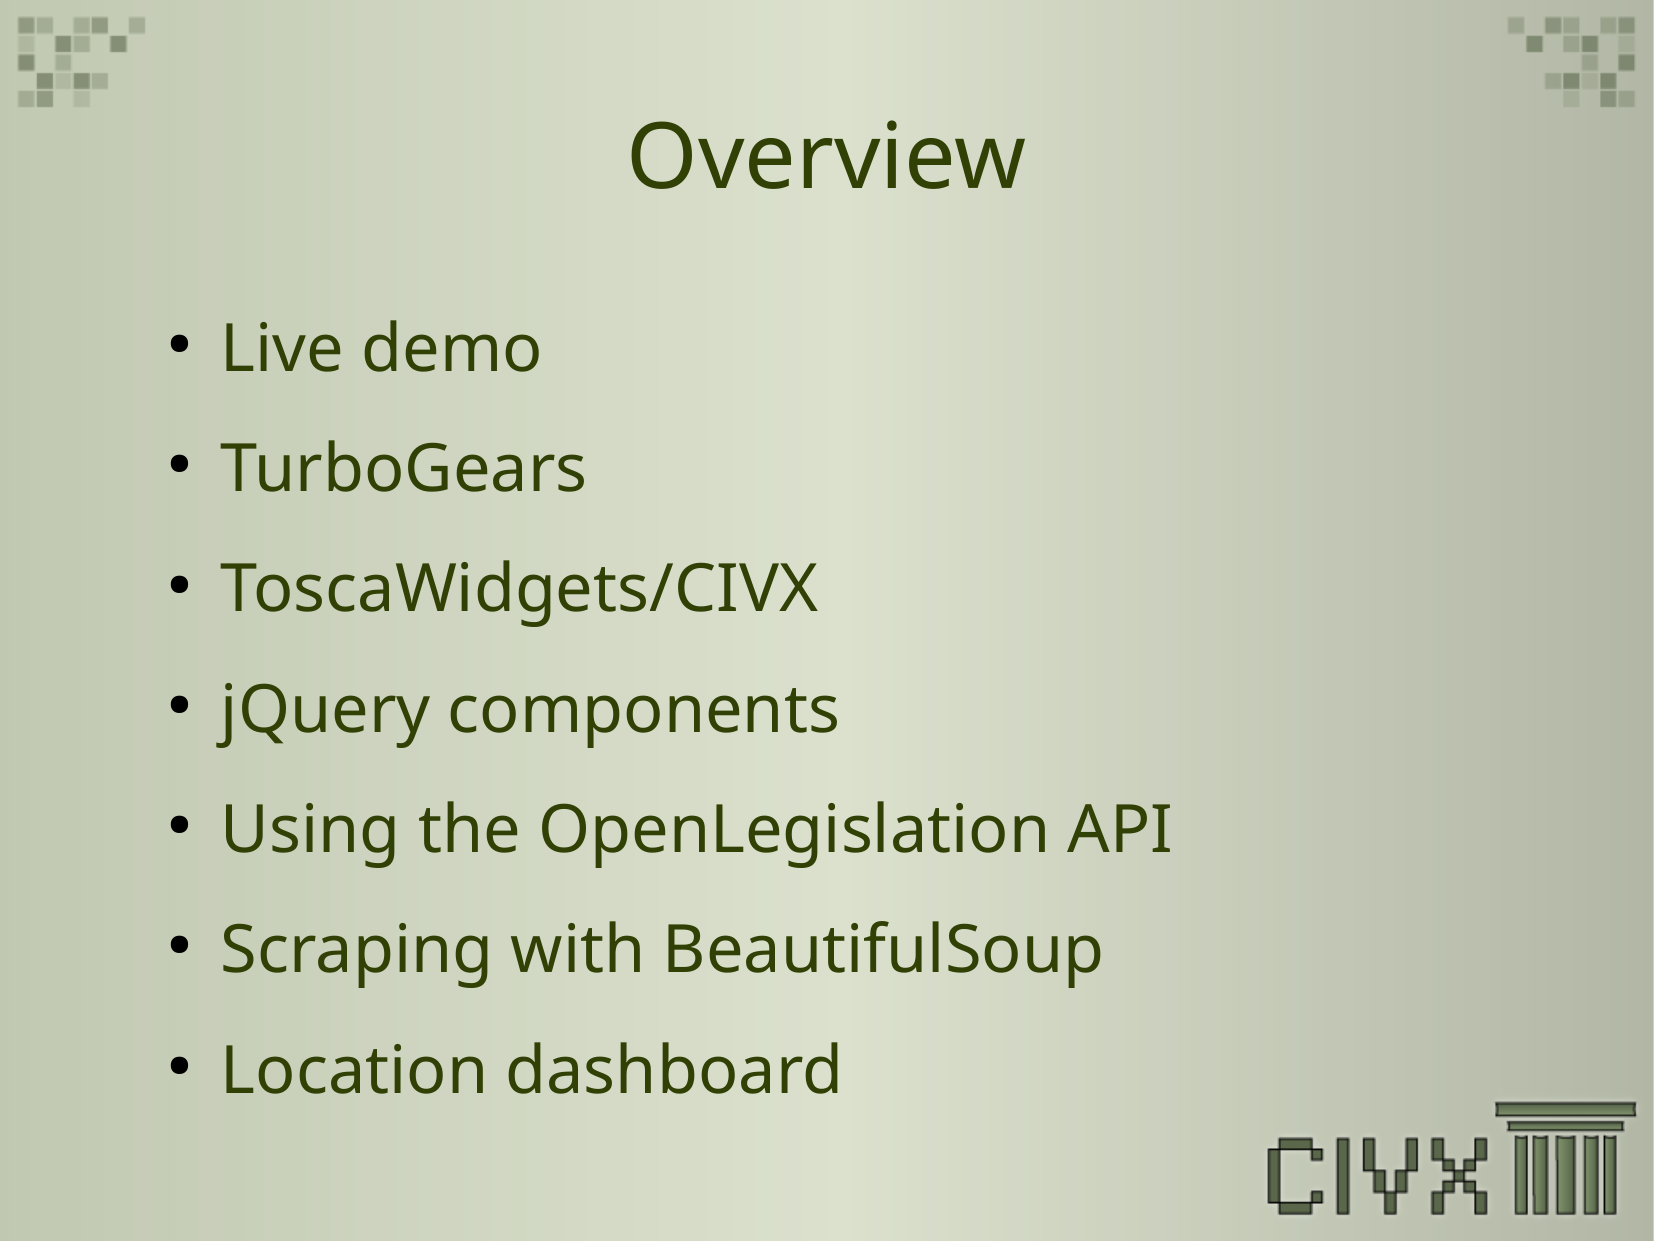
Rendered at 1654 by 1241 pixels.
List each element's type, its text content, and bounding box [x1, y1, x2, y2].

picture [0, 0, 1654, 1241]
list Live demo TurboGears ToscaWidgets/CIVX jQuery components Using the OpenLegislation API Scraping with BeautifulSoup Location dashboard [150, 300, 1541, 1082]
title Overview [82, 49, 1571, 257]
